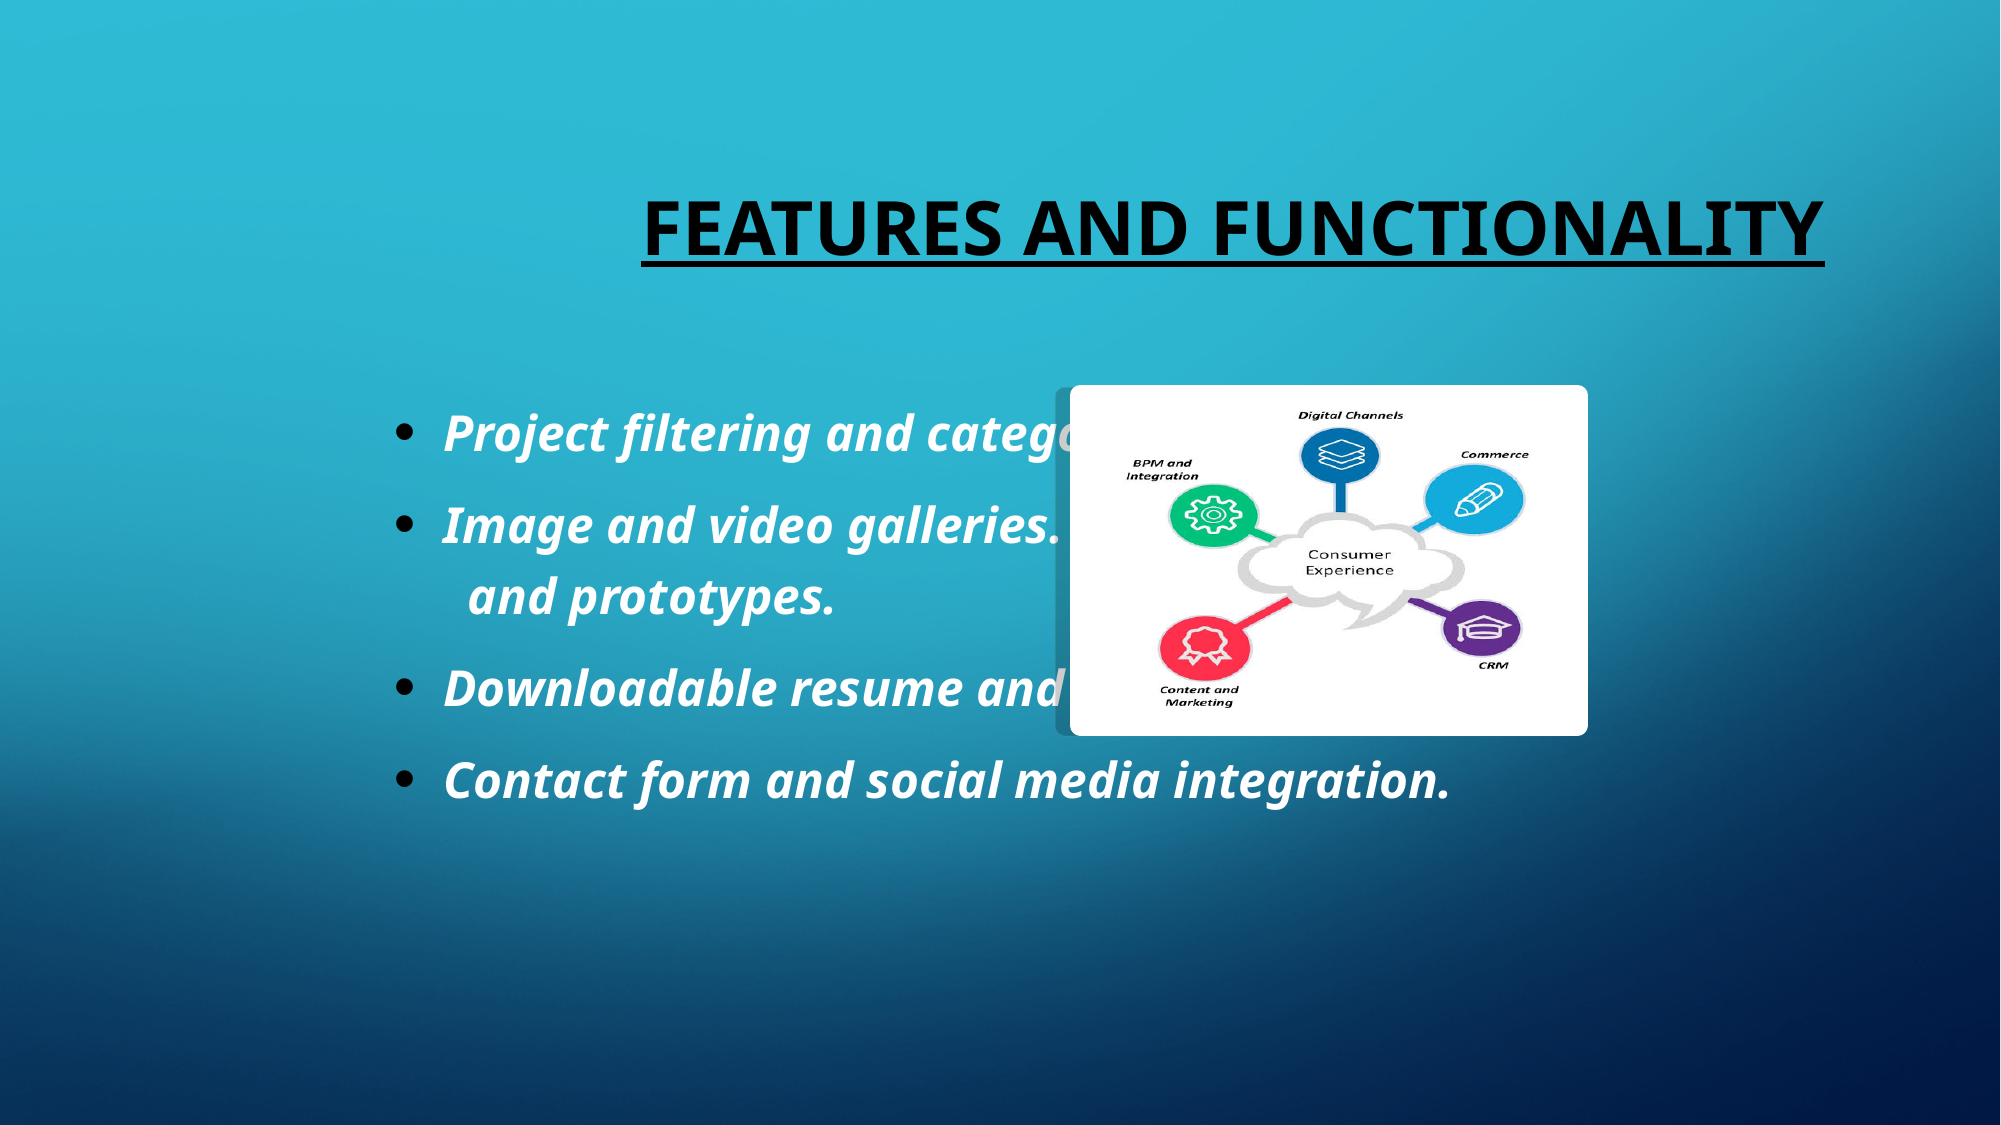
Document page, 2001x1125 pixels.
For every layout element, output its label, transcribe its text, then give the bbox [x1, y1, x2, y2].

list Project filtering and categorization. Image and video galleries. Interactive demos and prototypes. Downloadable resume and documents. Contact form and social media integration. [378, 382, 1598, 819]
picture [1090, 405, 1567, 715]
title Features and functionality [626, 140, 1846, 323]
